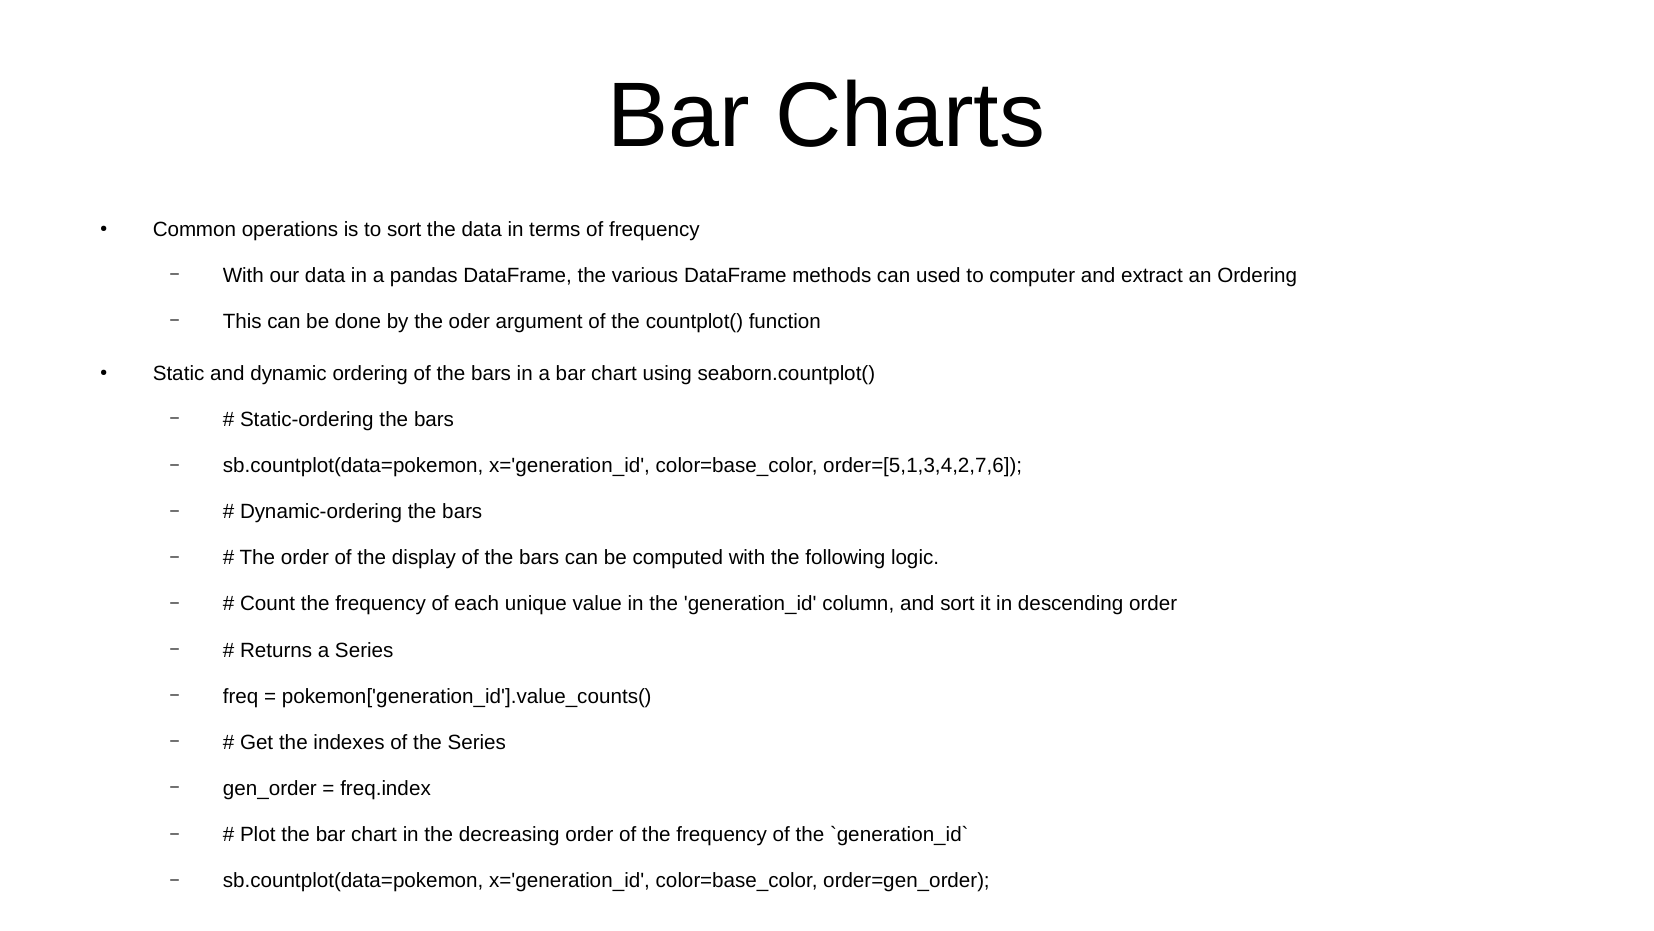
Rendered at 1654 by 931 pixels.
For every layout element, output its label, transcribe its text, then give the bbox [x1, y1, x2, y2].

title Bar Charts [82, 37, 1571, 193]
list Common operations is to sort the data in terms of frequency With our data in a pandas DataFrame, the various DataFrame methods can used to computer and extract an Ordering This can be done by the oder argument of the countplot() function Static and dynamic ordering of the bars in a bar chart using seaborn.countplot() # Static-ordering the bars sb.countplot(data=pokemon, x='generation_id', color=base_color, order=[5,1,3,4,2,7,6]); # Dynamic-ordering the bars # The order of the display of the bars can be computed with the following logic. # Count the frequency of each unique value in the 'generation_id' column, and sort it in descending order # Returns a Series freq = pokemon['generation_id'].value_counts() # Get the indexes of the Series gen_order = freq.index # Plot the bar chart in the decreasing order of the frequency of the `generation_id` sb.countplot(data=pokemon, x='generation_id', color=base_color, order=gen_order); [82, 217, 1606, 901]
